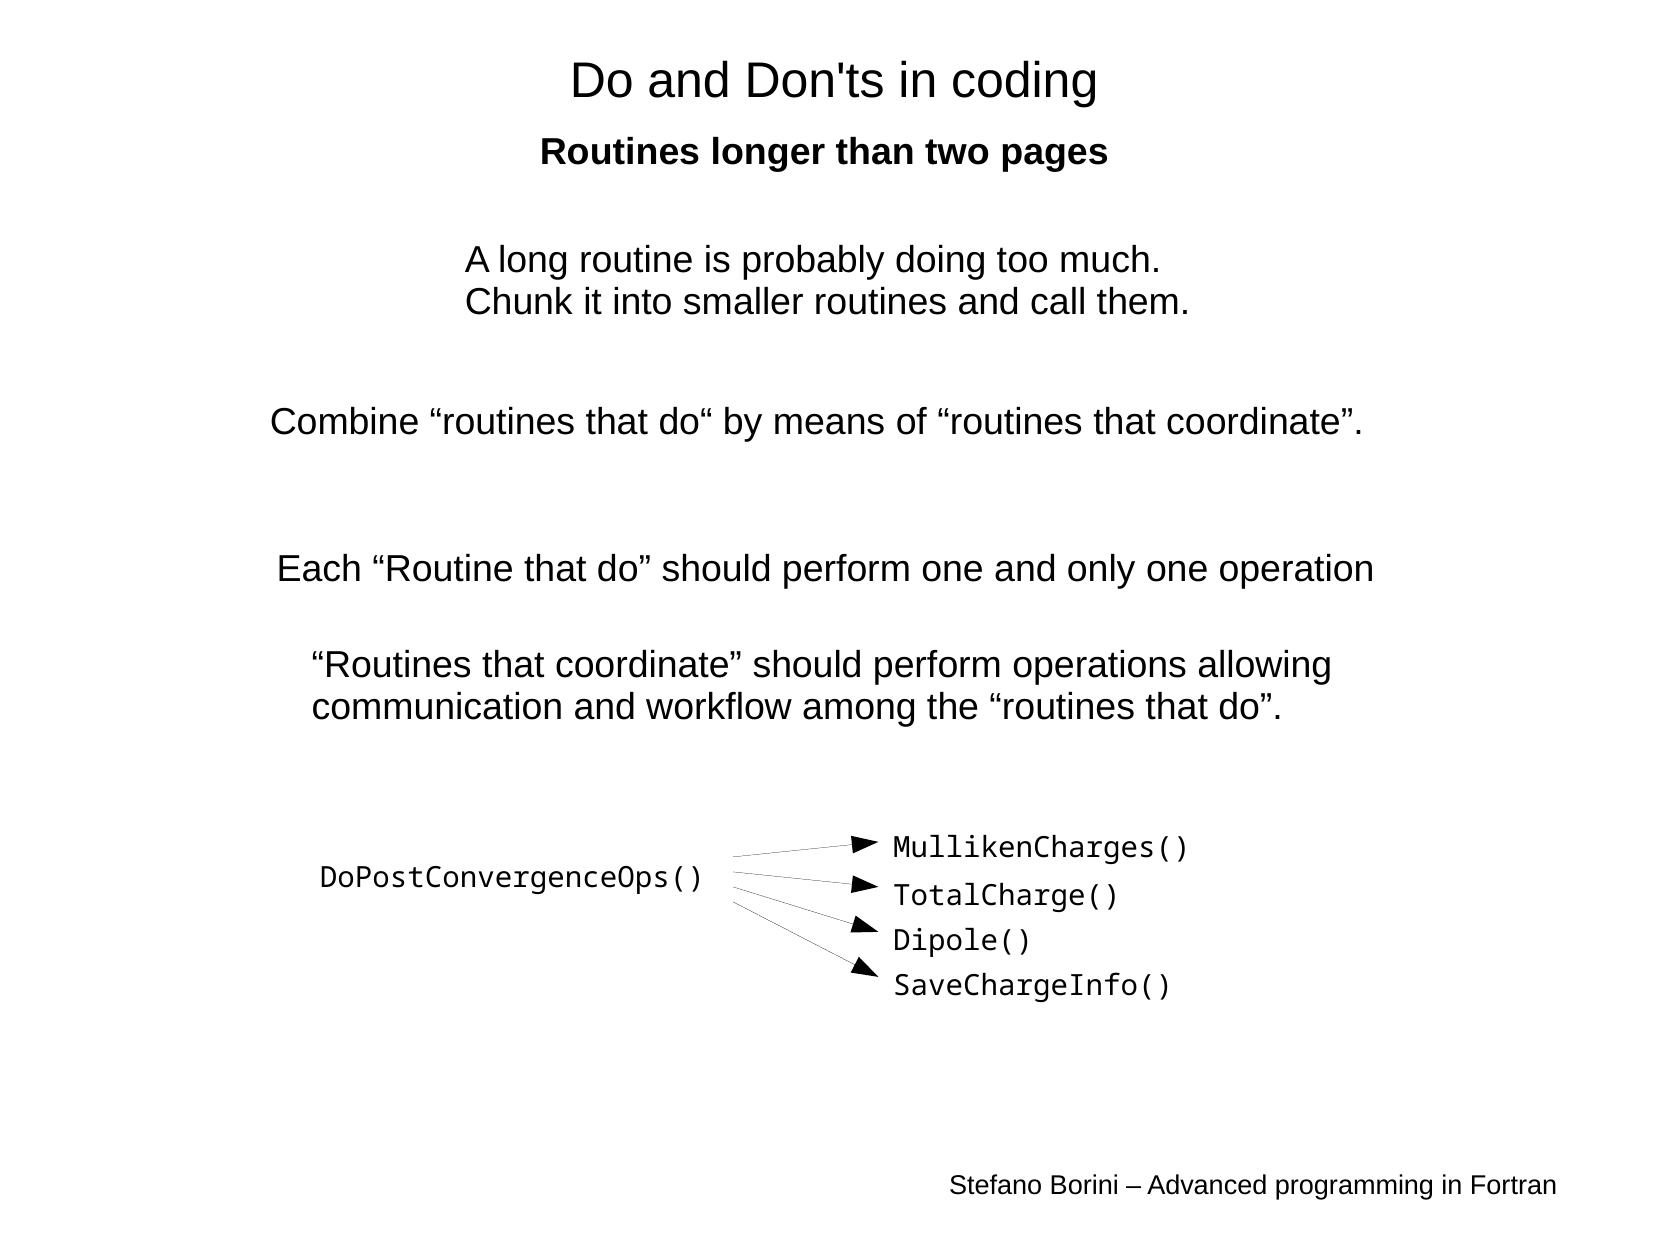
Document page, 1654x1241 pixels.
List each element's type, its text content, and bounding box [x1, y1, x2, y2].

text_box MullikenCharges() [878, 818, 1206, 870]
text_box Do and Don'ts in coding [555, 44, 1115, 116]
text_box DoPostConvergenceOps() [305, 848, 721, 901]
text_box Each “Routine that do” should perform one and only one operation [261, 540, 1393, 597]
text_box SaveChargeInfo() [878, 956, 1189, 1009]
text_box Combine “routines that do“ by means of “routines that coordinate”. [255, 393, 1382, 451]
text_box A long routine is probably doing too much. Chunk it into smaller routines and call them. [450, 231, 1208, 331]
text_box Dipole() [878, 911, 1049, 956]
text_box TotalCharge() [878, 866, 1136, 919]
text_box “Routines that coordinate” should perform operations allowing communication and workflow among the “routines that do”. [296, 636, 1351, 736]
text_box Routines longer than two pages [525, 123, 1125, 181]
